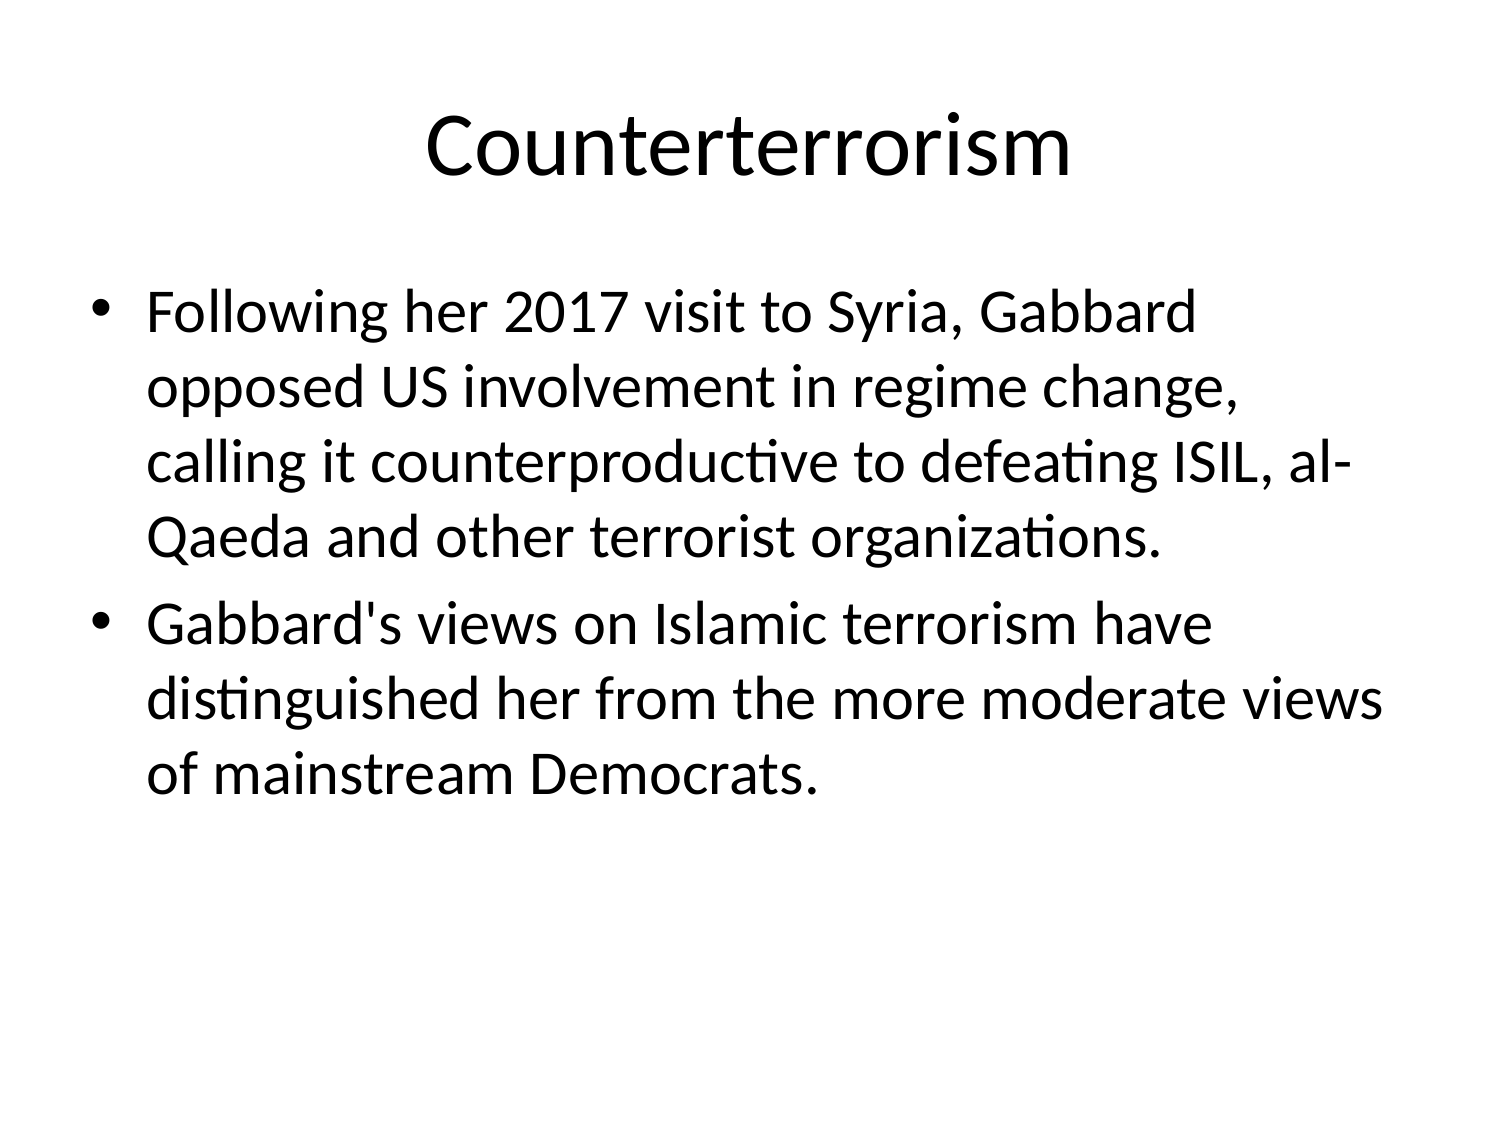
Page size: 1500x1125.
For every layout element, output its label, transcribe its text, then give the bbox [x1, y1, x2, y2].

title Counterterrorism [75, 45, 1425, 233]
list Following her 2017 visit to Syria, Gabbard opposed US involvement in regime change, calling it counterproductive to defeating ISIL, al-Qaeda and other terrorist organizations. Gabbard's views on Islamic terrorism have distinguished her from the more moderate views of mainstream Democrats. [75, 262, 1425, 1005]
